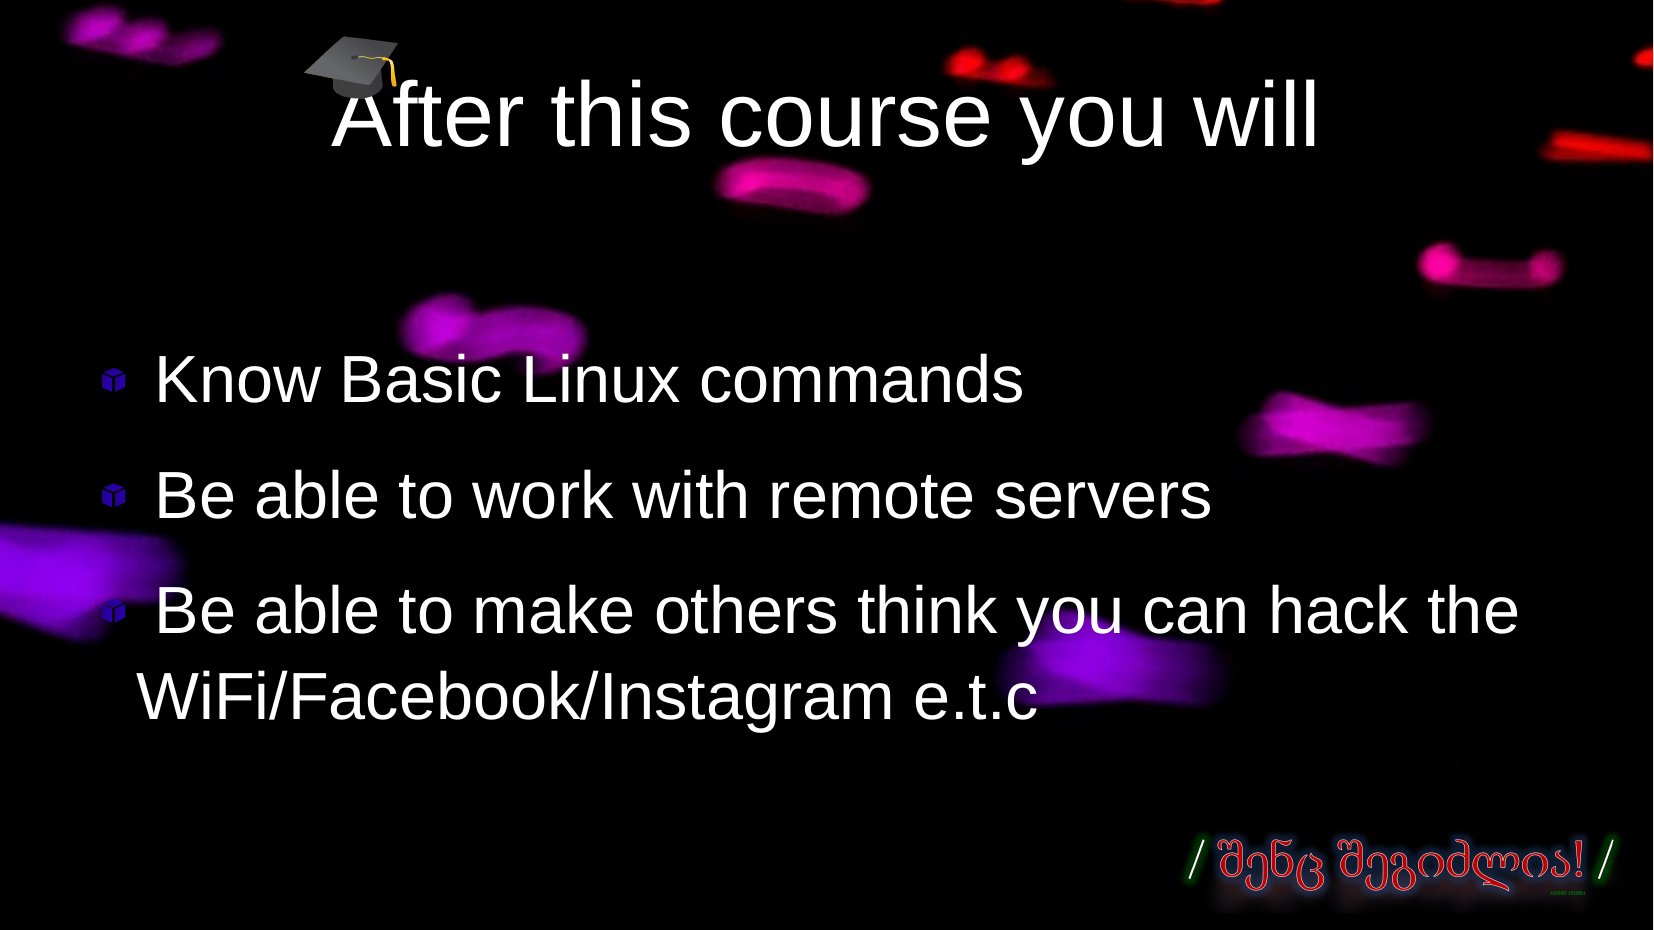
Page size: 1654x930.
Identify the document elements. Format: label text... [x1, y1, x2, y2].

title After this course you will [82, 37, 1571, 193]
list Know Basic Linux commands Be able to work with remote servers Be able to make others think you can hack the WiFi/Facebook/Instagram e.t.c [100, 331, 1589, 871]
picture [0, 0, 1654, 930]
